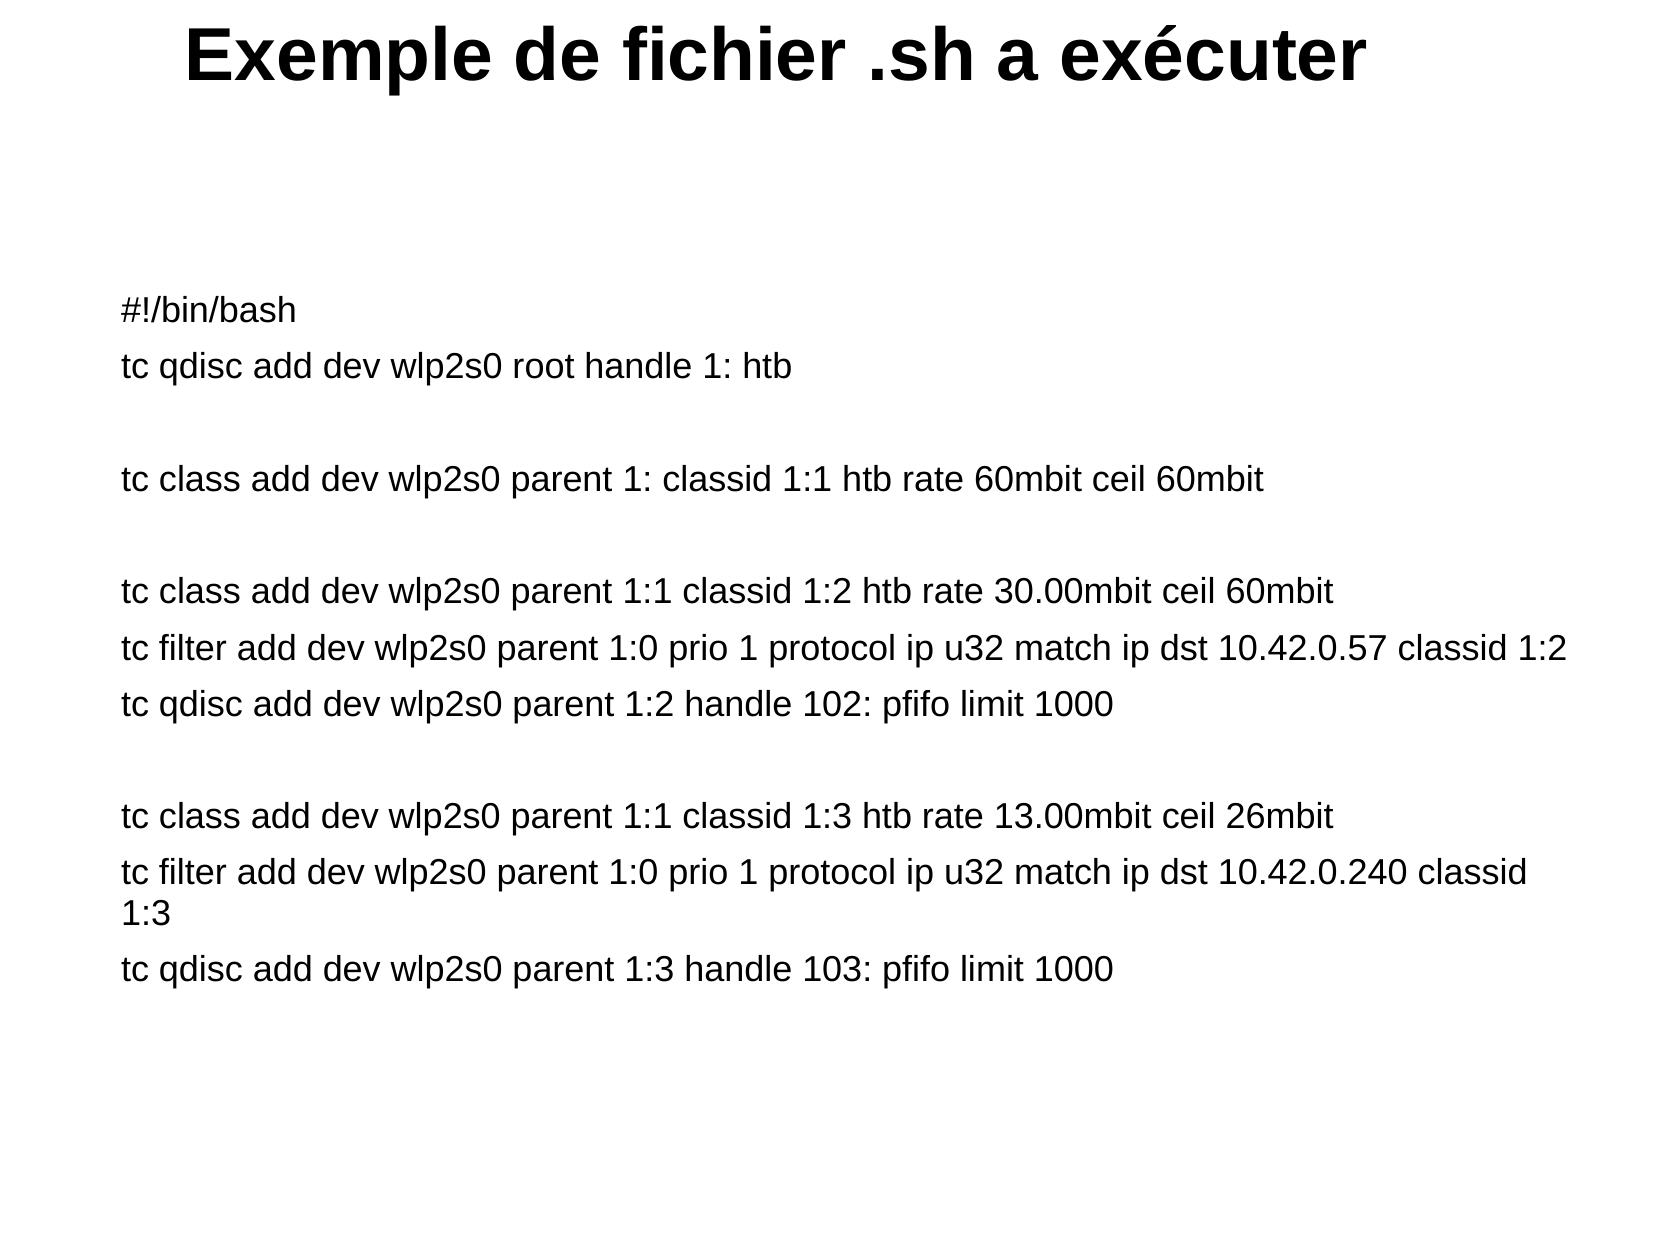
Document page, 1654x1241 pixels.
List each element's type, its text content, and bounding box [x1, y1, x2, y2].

list #!/bin/bash tc qdisc add dev wlp2s0 root handle 1: htb tc class add dev wlp2s0 parent 1: classid 1:1 htb rate 60mbit ceil 60mbit tc class add dev wlp2s0 parent 1:1 classid 1:2 htb rate 30.00mbit ceil 60mbit tc filter add dev wlp2s0 parent 1:0 prio 1 protocol ip u32 match ip dst 10.42.0.57 classid 1:2 tc qdisc add dev wlp2s0 parent 1:2 handle 102: pfifo limit 1000 tc class add dev wlp2s0 parent 1:1 classid 1:3 htb rate 13.00mbit ceil 26mbit tc filter add dev wlp2s0 parent 1:0 prio 1 protocol ip u32 match ip dst 10.42.0.240 classid 1:3 tc qdisc add dev wlp2s0 parent 1:3 handle 103: pfifo limit 1000 [82, 290, 1571, 1010]
title Exemple de fichier .sh a exécuter [142, 4, 1411, 106]
